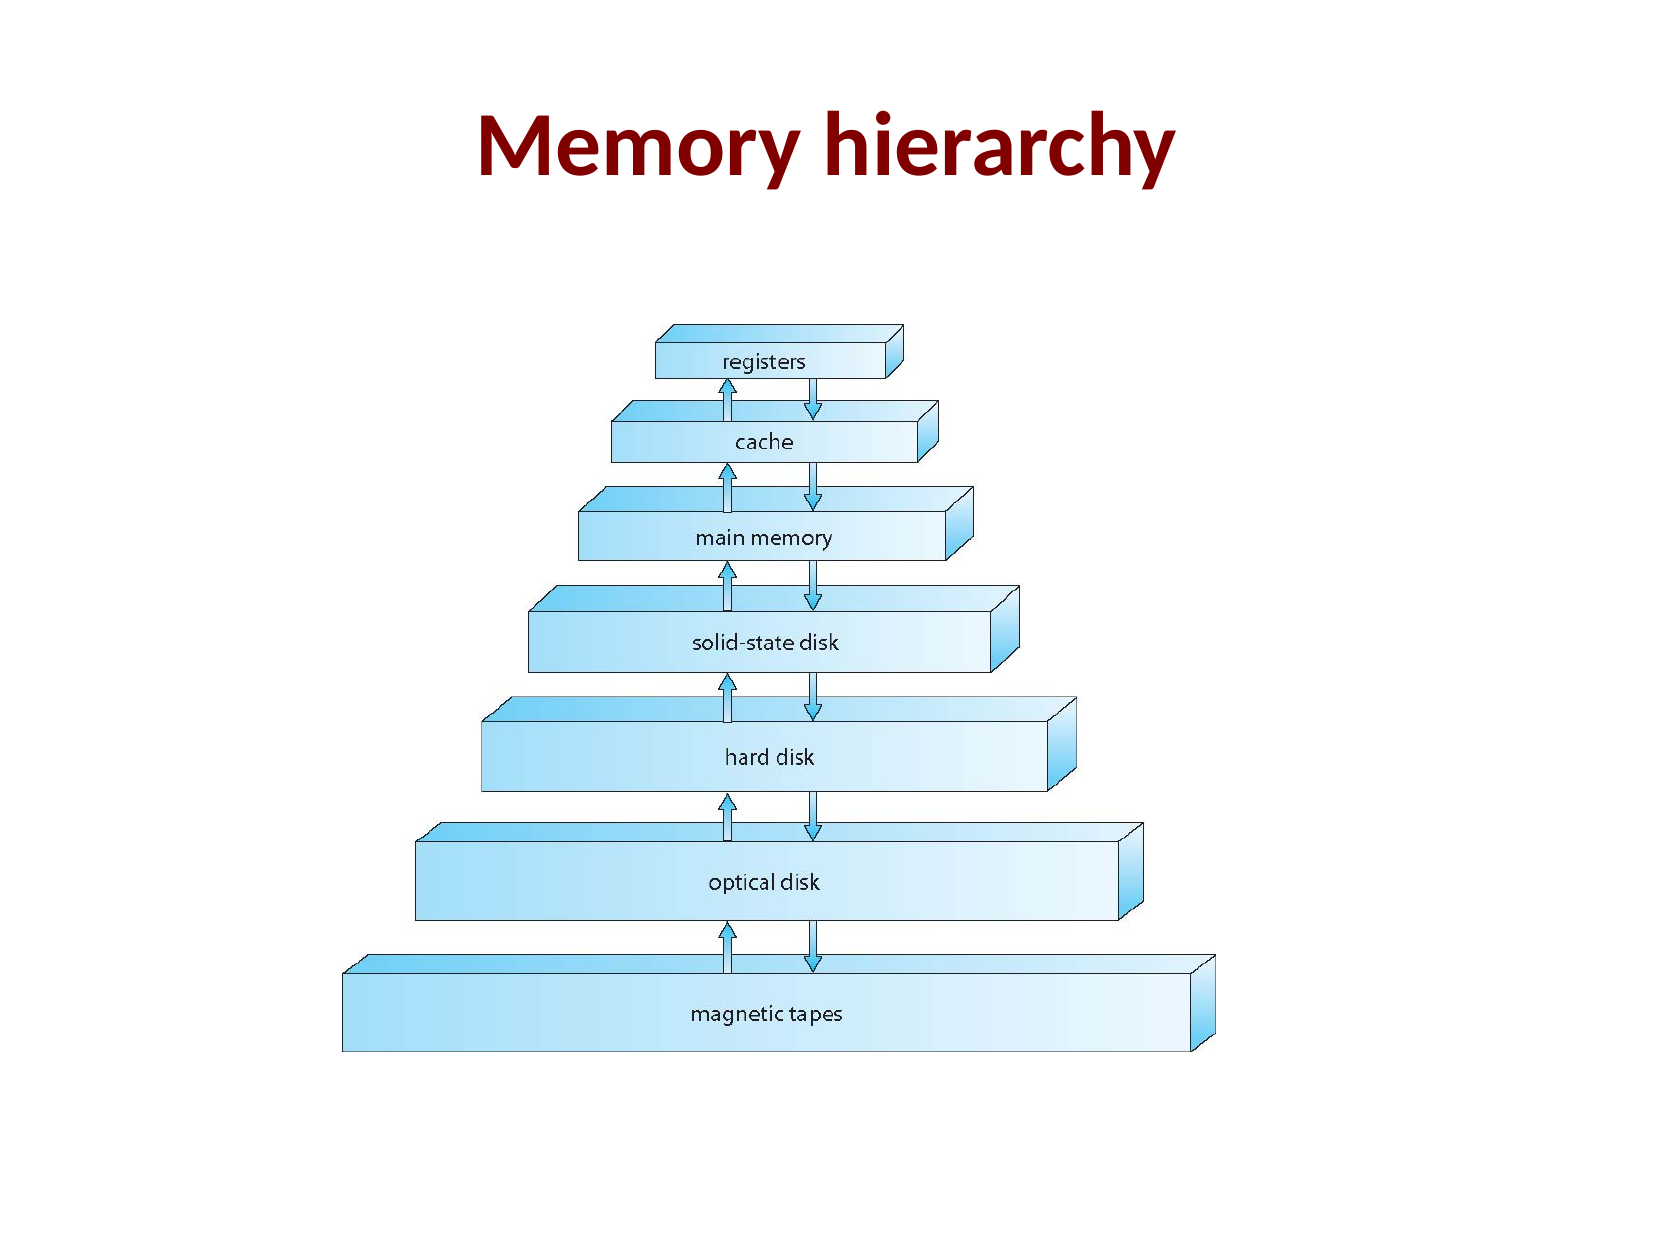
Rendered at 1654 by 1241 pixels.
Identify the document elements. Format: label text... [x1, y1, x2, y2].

title Memory hierarchy [82, 49, 1571, 257]
picture [342, 324, 1216, 1052]
